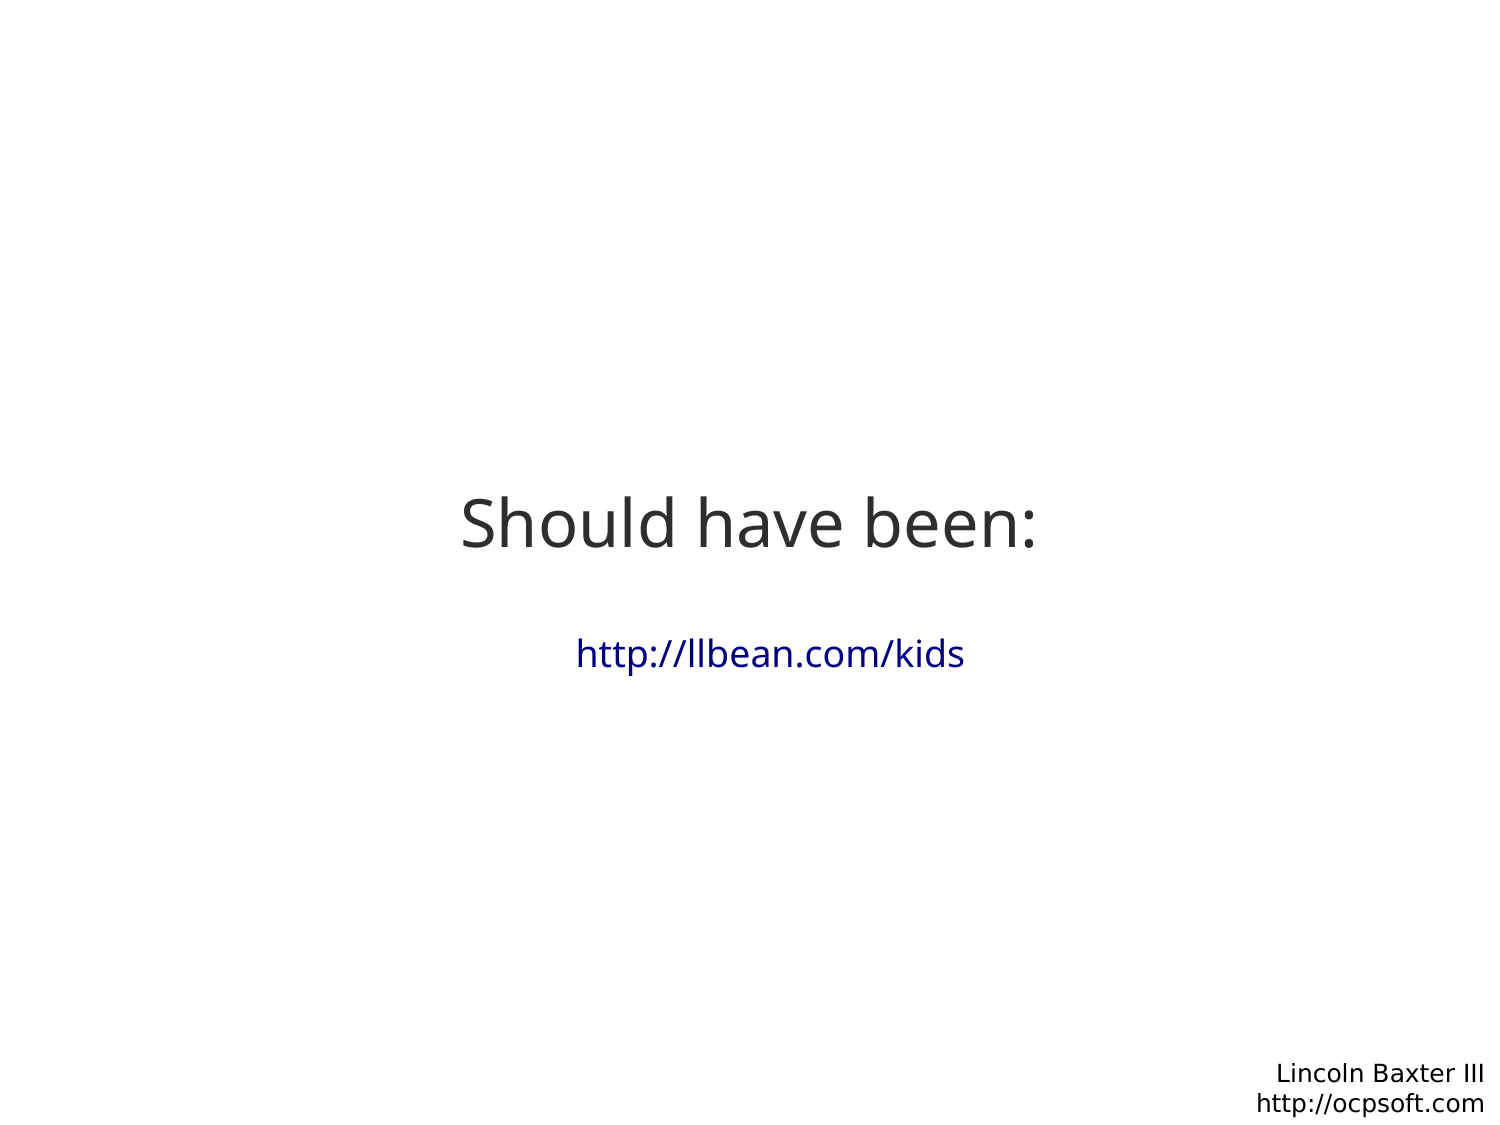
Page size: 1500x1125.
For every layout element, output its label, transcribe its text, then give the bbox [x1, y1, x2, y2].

subtitle Should have been: [75, 119, 1425, 923]
text_box http://llbean.com/kids [547, 622, 1013, 713]
